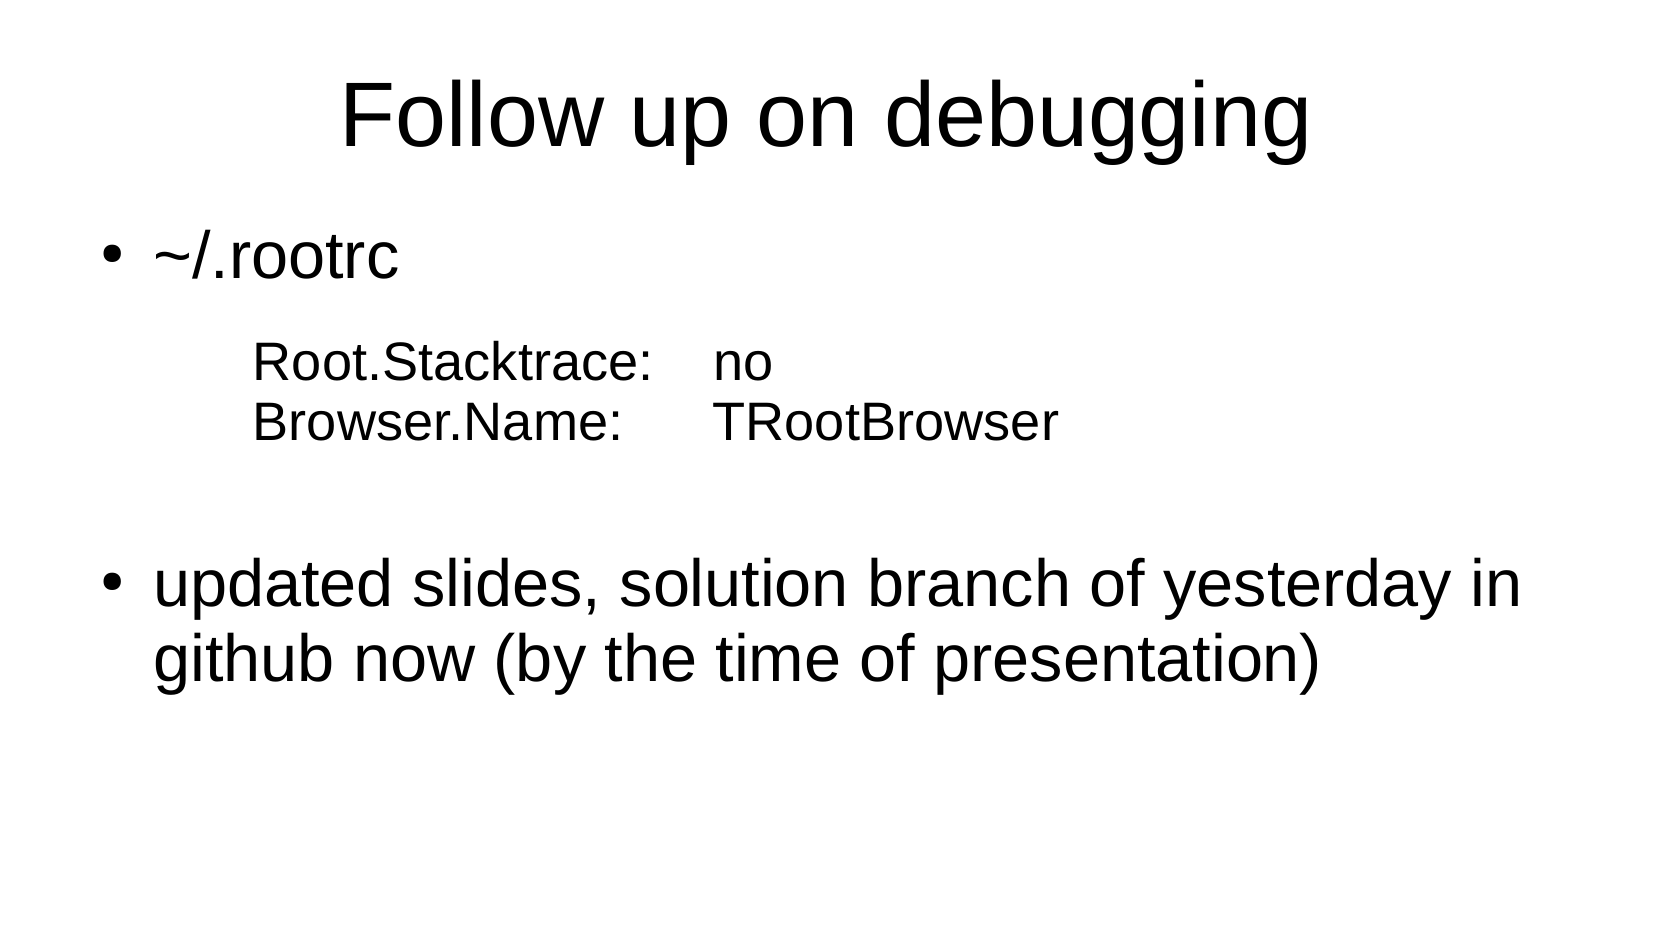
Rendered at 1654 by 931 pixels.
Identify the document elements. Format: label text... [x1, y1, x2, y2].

title Follow up on debugging [82, 37, 1571, 193]
text_box [82, 217, 1571, 758]
text_box Root.Stacktrace: no Browser.Name: TRootBrowser [237, 323, 1501, 521]
